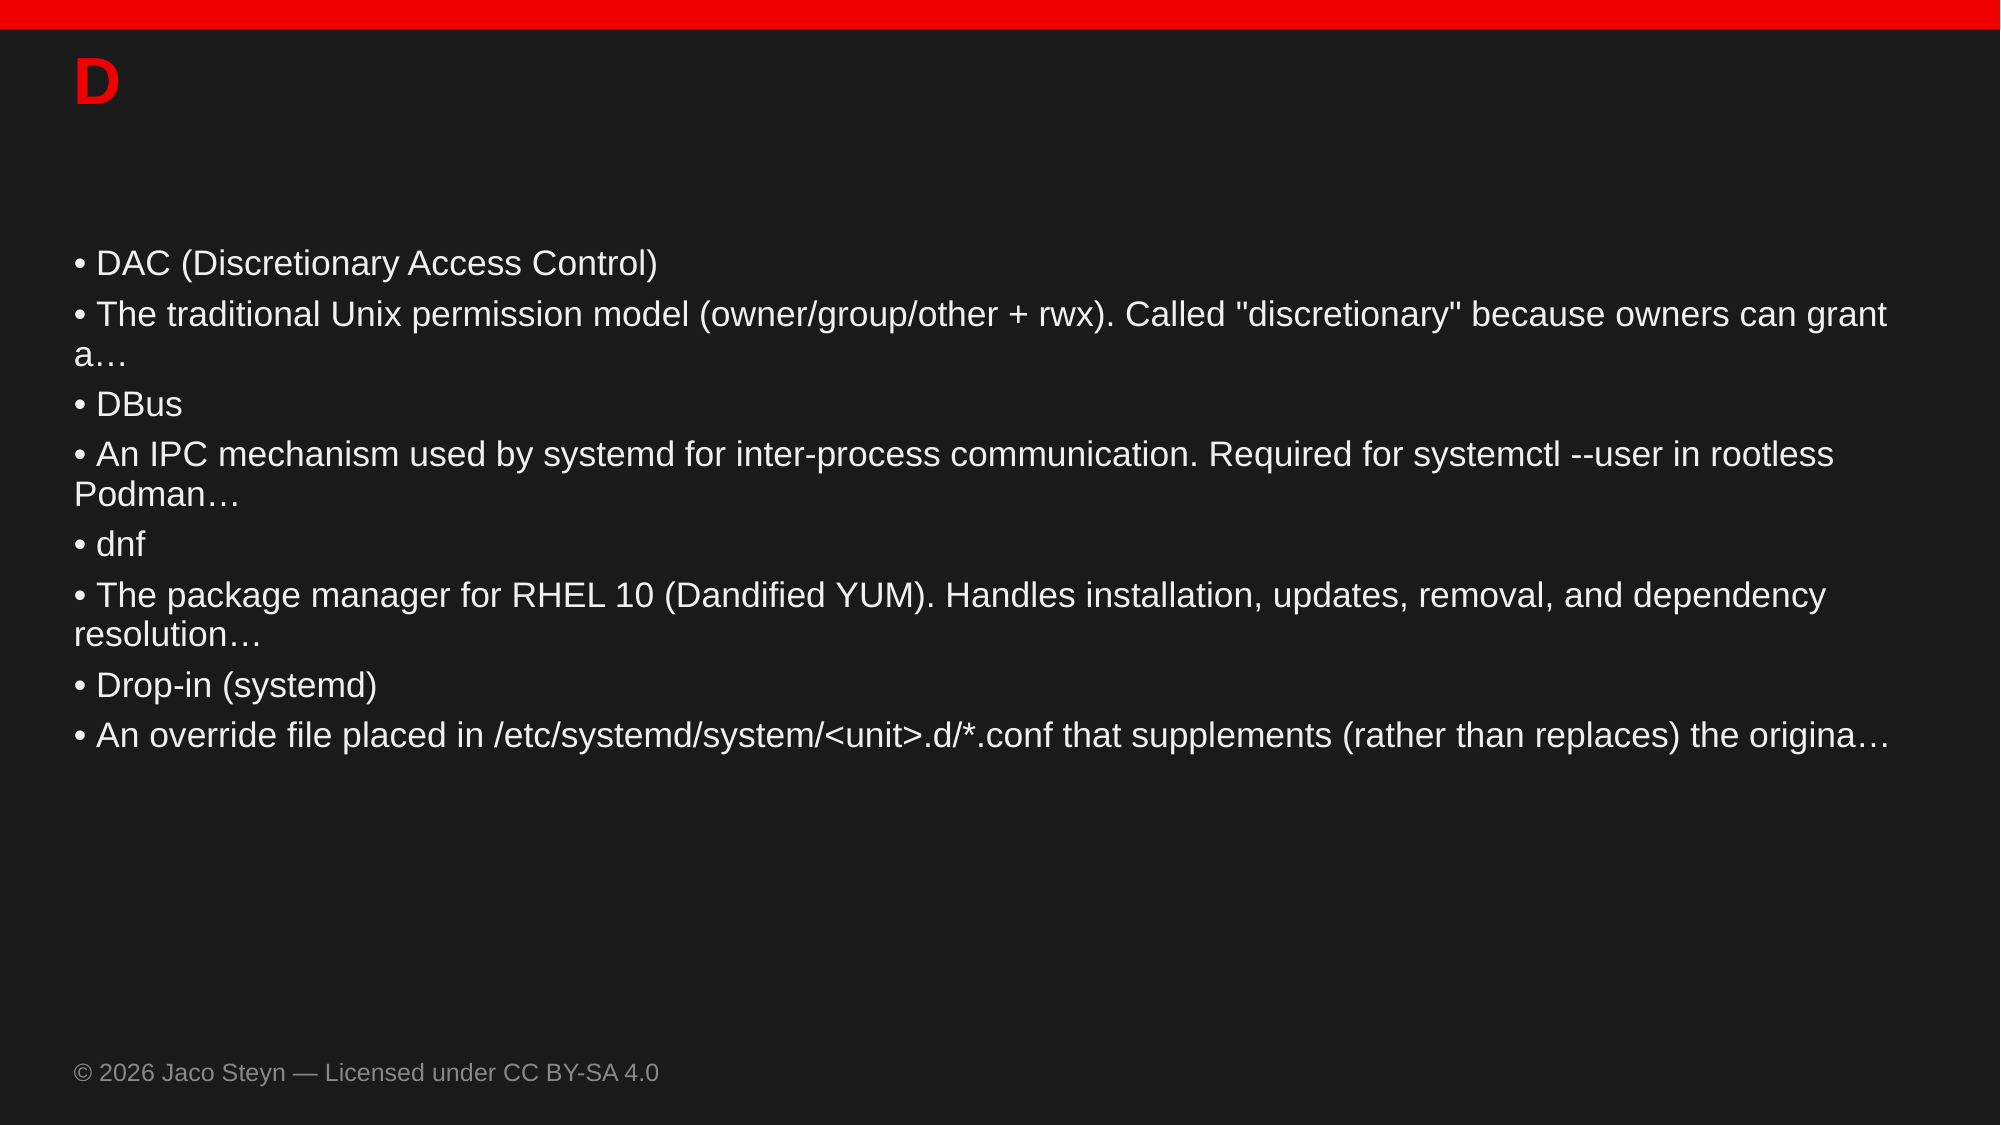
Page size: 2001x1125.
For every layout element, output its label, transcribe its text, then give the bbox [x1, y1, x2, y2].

text_box D [59, 36, 1942, 208]
text_box [0, 0, 2001, 30]
text_box • DAC (Discretionary Access Control) • The traditional Unix permission model (owner/group/other + rwx). Called "discretionary" because owners can grant a… • DBus • An IPC mechanism used by systemd for inter-process communication. Required for systemctl --user in rootless Podman… • dnf • The package manager for RHEL 10 (Dandified YUM). Handles installation, updates, removal, and dependency resolution… • Drop-in (systemd) • An override file placed in /etc/systemd/system/<unit>.d/*.conf that supplements (rather than replaces) the origina… [59, 236, 1942, 1037]
text_box © 2026 Jaco Steyn — Licensed under CC BY-SA 4.0 [59, 1051, 1942, 1093]
